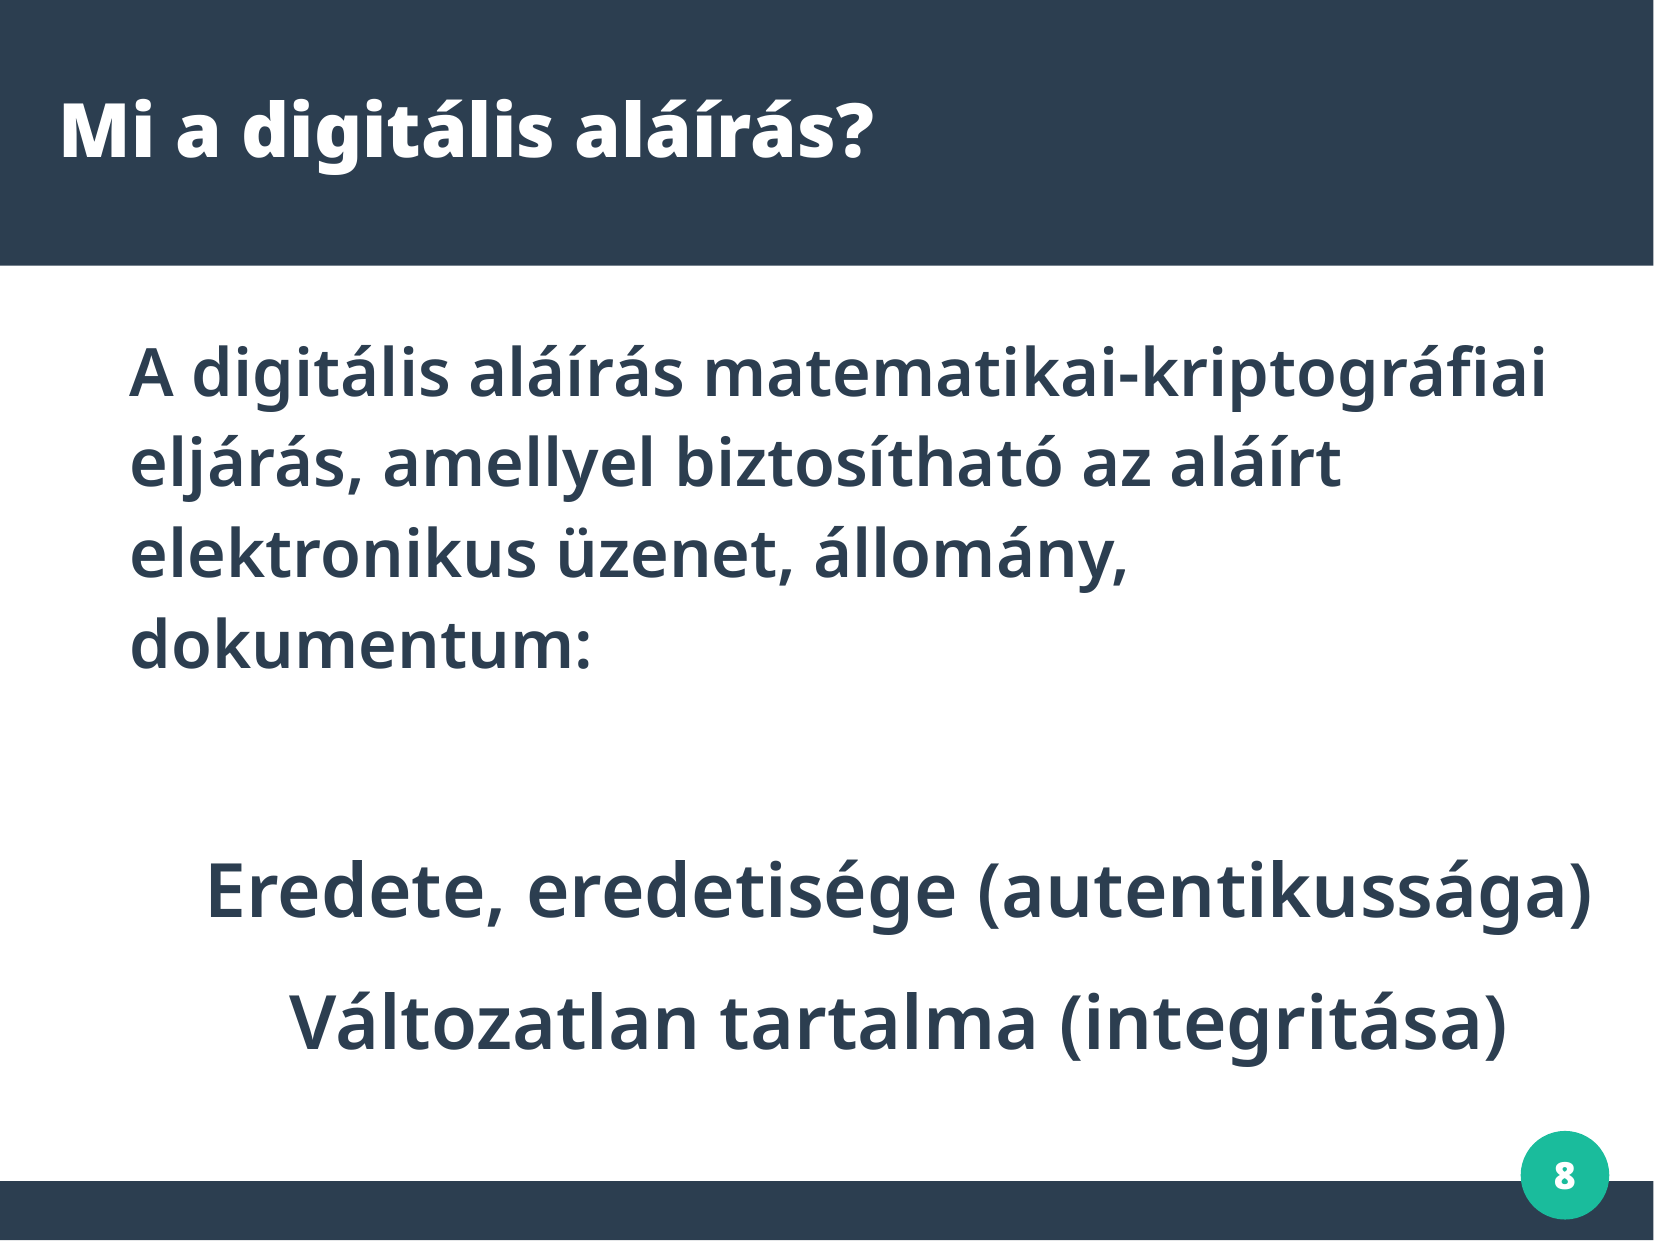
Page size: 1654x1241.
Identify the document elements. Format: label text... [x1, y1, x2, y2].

title Mi a digitális aláírás? [59, 49, 1595, 207]
list A digitális aláírás matematikai-kriptográfiai eljárás, amellyel biztosítható az aláírt elektronikus üzenet, állomány, dokumentum: Eredete, eredetisége (autentikussága) Változatlan tartalma (integritása) [59, 324, 1595, 1152]
